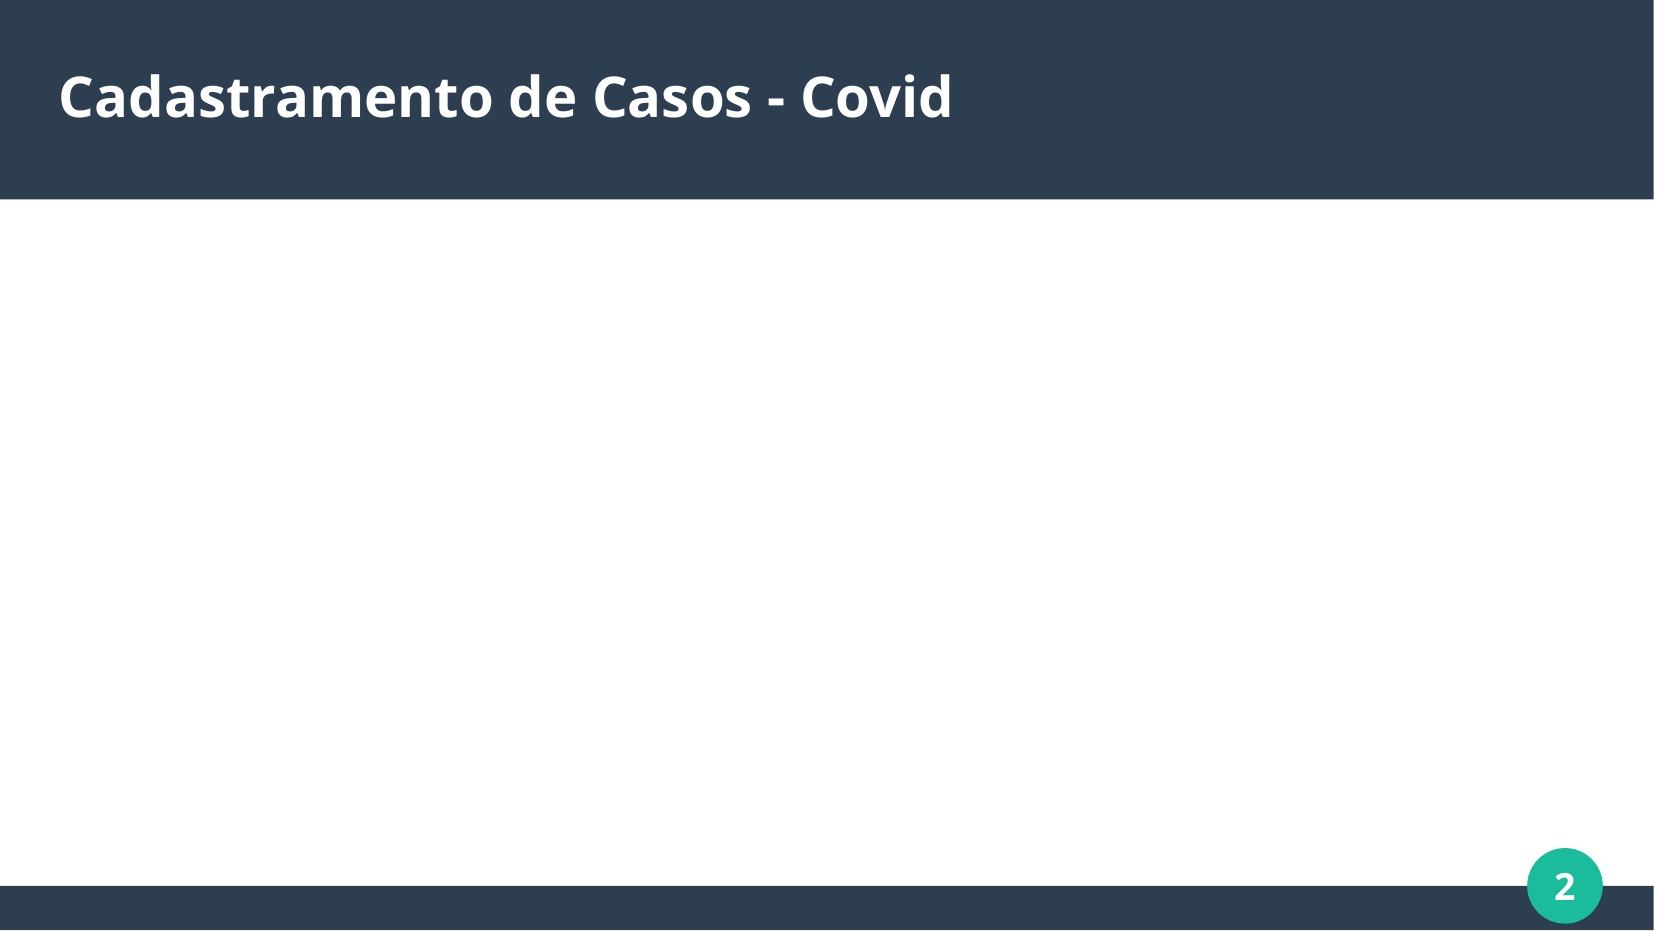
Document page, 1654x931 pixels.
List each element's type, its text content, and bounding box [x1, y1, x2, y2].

title Cadastramento de Casos - Covid [59, 37, 1595, 156]
